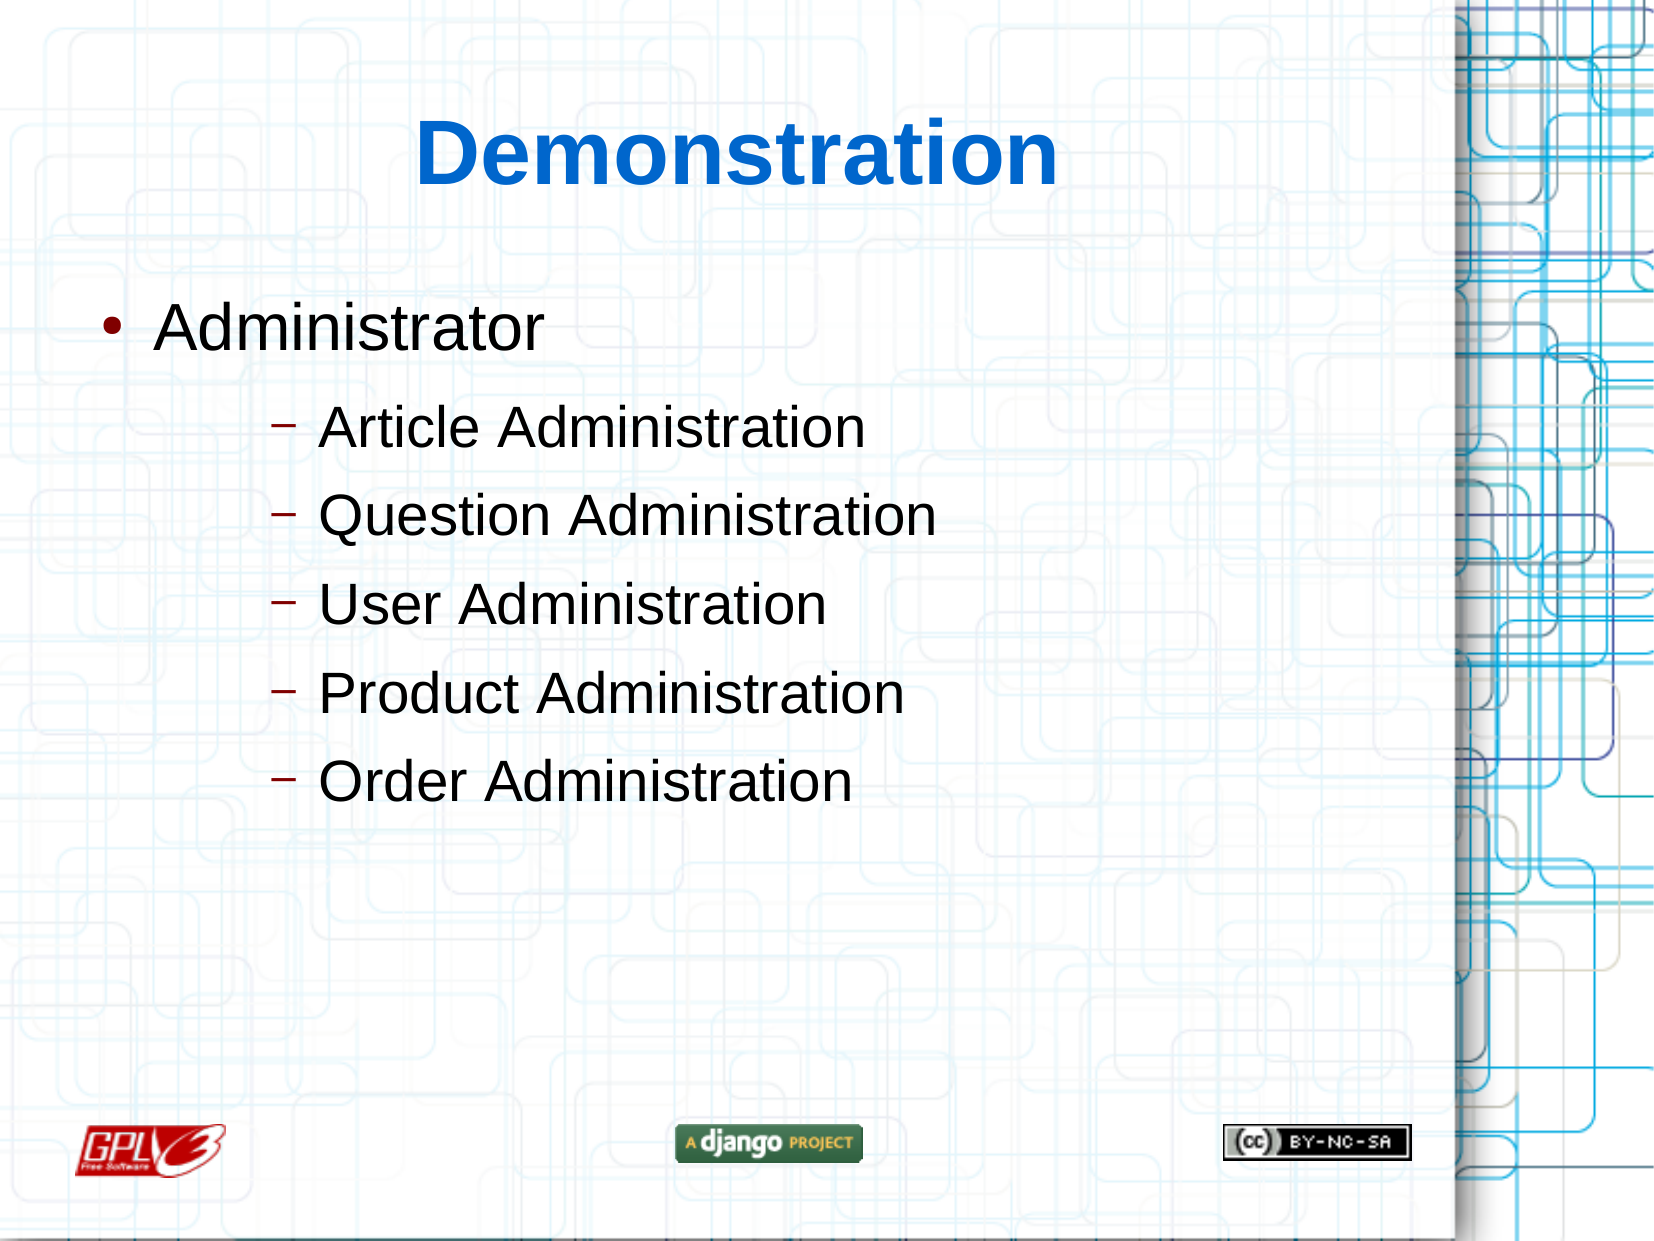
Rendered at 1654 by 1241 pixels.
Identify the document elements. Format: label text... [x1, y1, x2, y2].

list Administrator Article Administration Question Administration User Administration Product Administration Order Administration [82, 290, 1418, 1094]
title Demonstration [59, 56, 1418, 250]
picture [0, 0, 1654, 1241]
